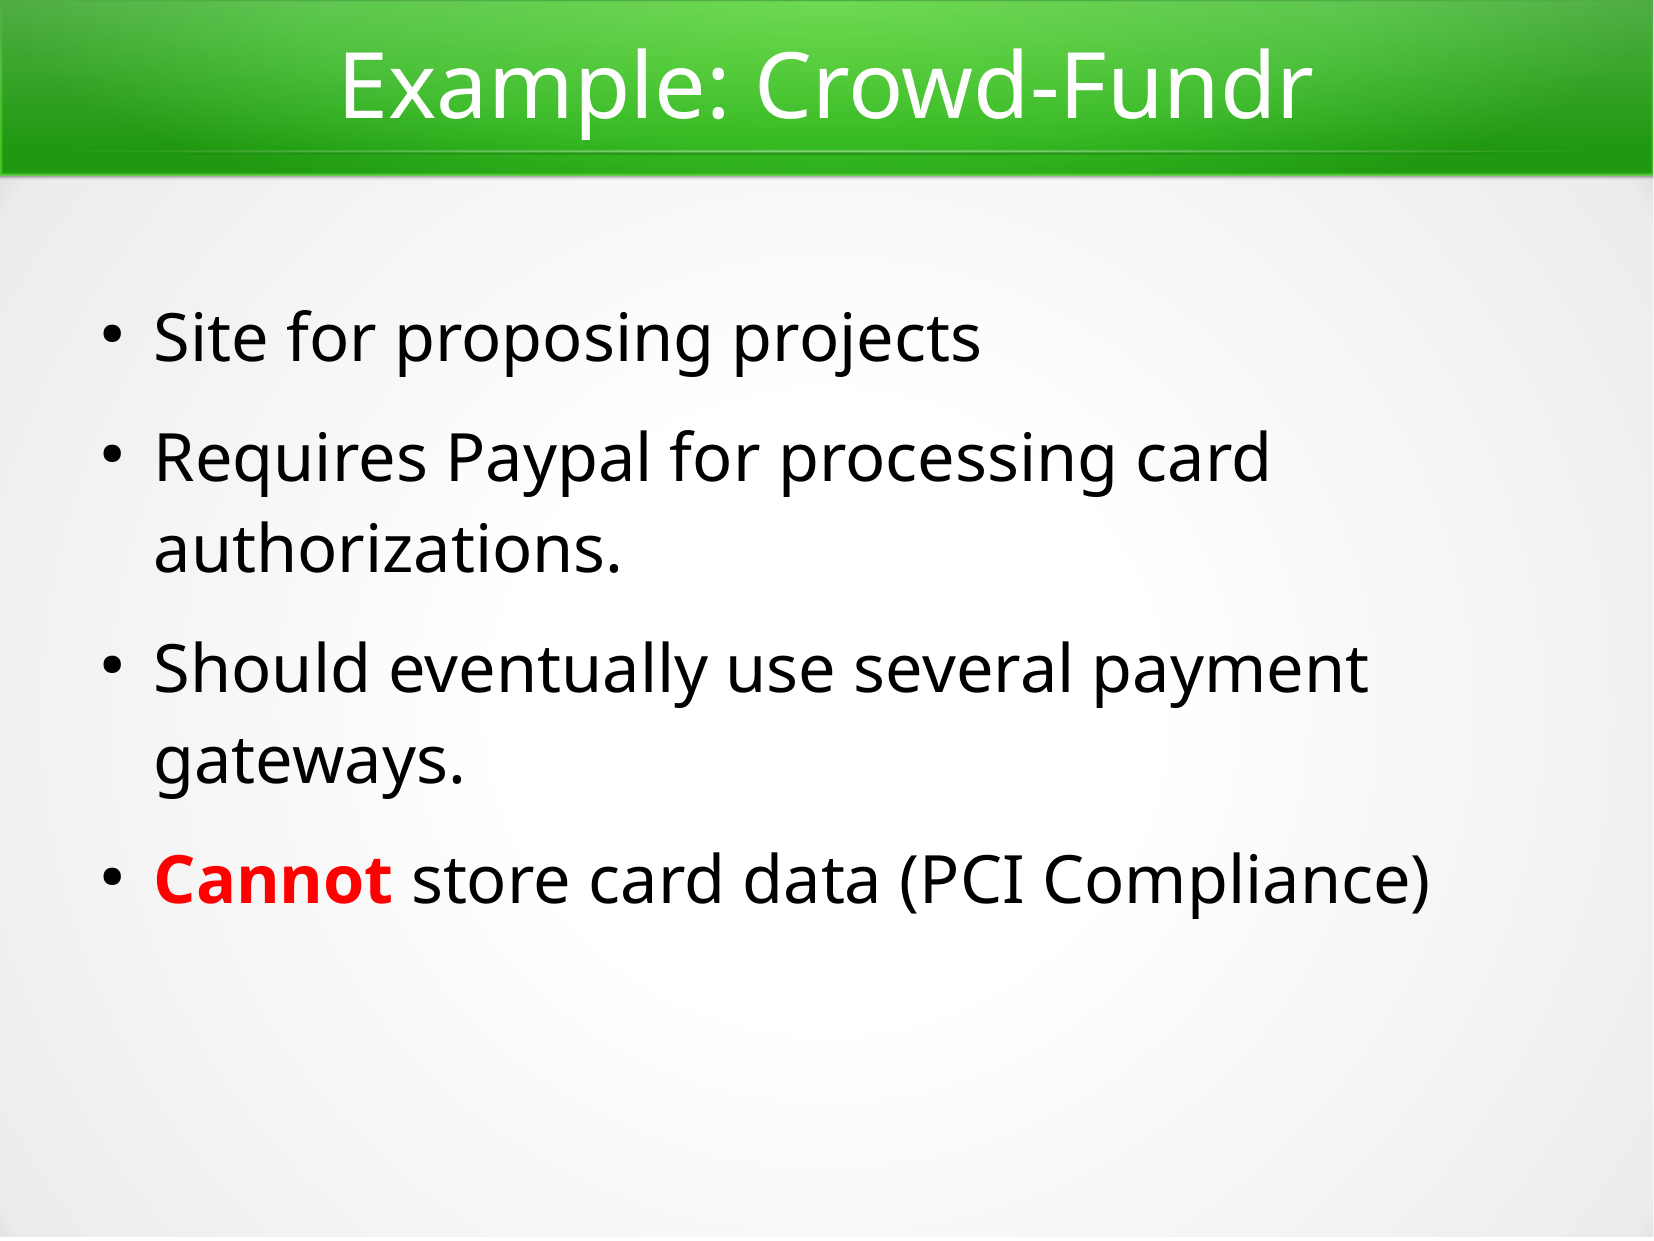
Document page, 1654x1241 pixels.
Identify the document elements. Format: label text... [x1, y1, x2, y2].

title Example: Crowd-Fundr [82, 11, 1571, 154]
picture [0, 0, 1654, 1237]
list Site for proposing projects Requires Paypal for processing card authorizations. Should eventually use several payment gateways. Cannot store card data (PCI Compliance) [82, 290, 1571, 1010]
